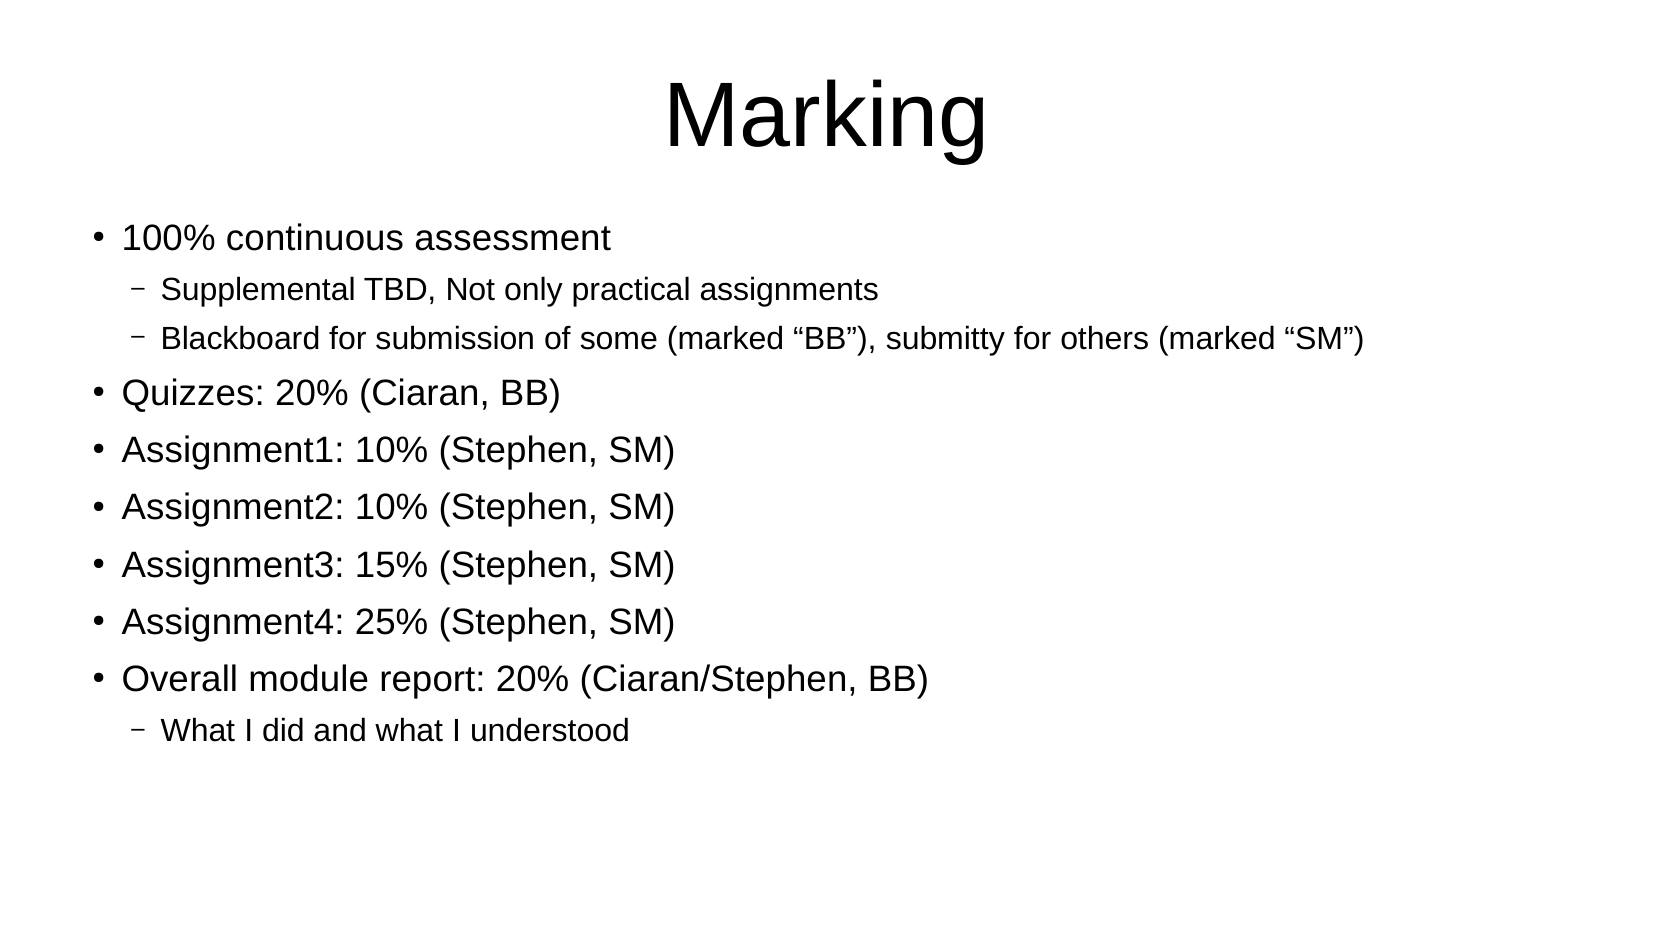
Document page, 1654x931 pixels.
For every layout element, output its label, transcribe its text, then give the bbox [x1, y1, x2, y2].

title Marking [82, 37, 1571, 193]
list 100% continuous assessment Supplemental TBD, Not only practical assignments Blackboard for submission of some (marked “BB”), submitty for others (marked “SM”) Quizzes: 20% (Ciaran, BB) Assignment1: 10% (Stephen, SM) Assignment2: 10% (Stephen, SM) Assignment3: 15% (Stephen, SM) Assignment4: 25% (Stephen, SM) Overall module report: 20% (Ciaran/Stephen, BB) What I did and what I understood [82, 217, 1571, 758]
